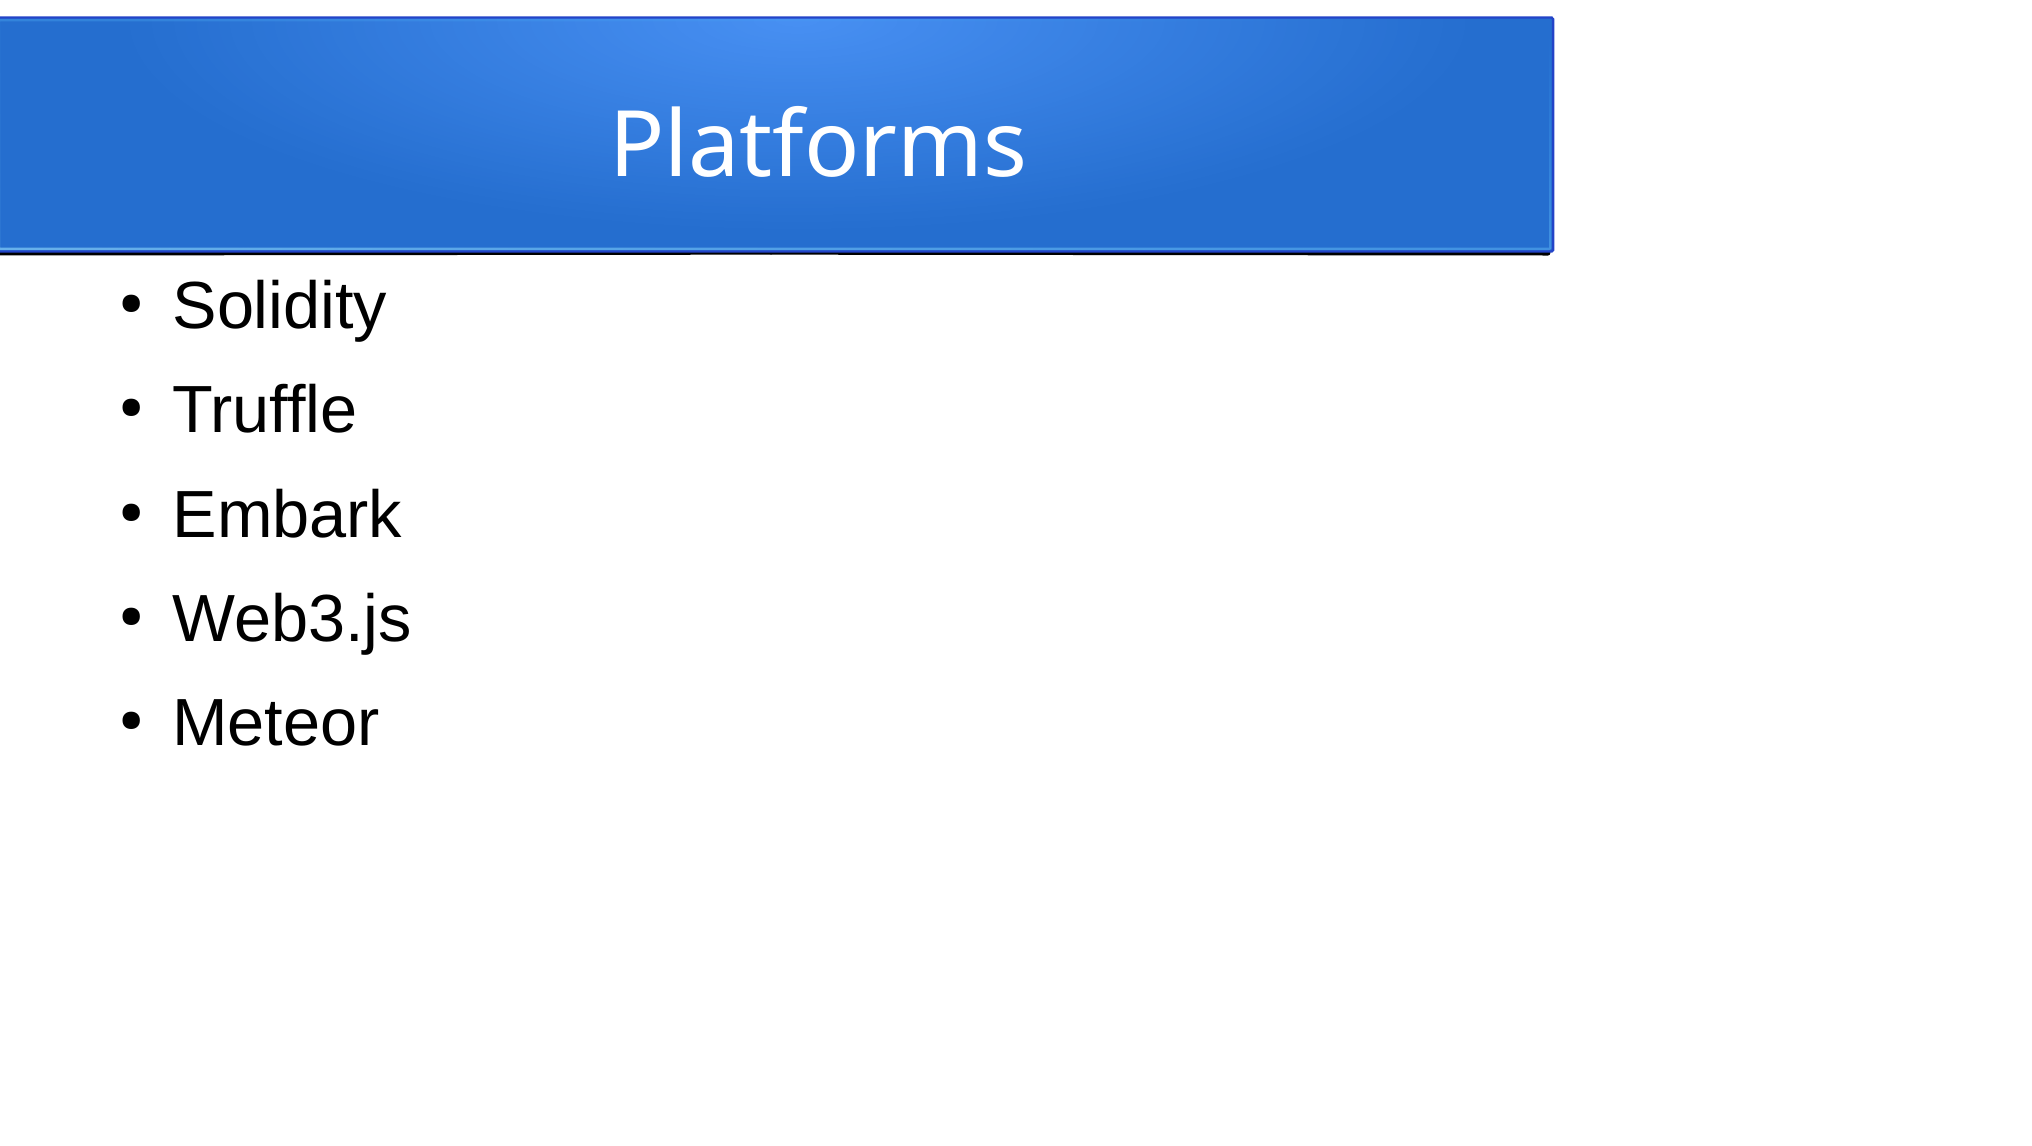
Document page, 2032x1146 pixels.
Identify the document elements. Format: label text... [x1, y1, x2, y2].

title Platforms [101, 45, 1536, 237]
list Solidity Truffle Embark Web3.js Meteor [101, 268, 1890, 933]
